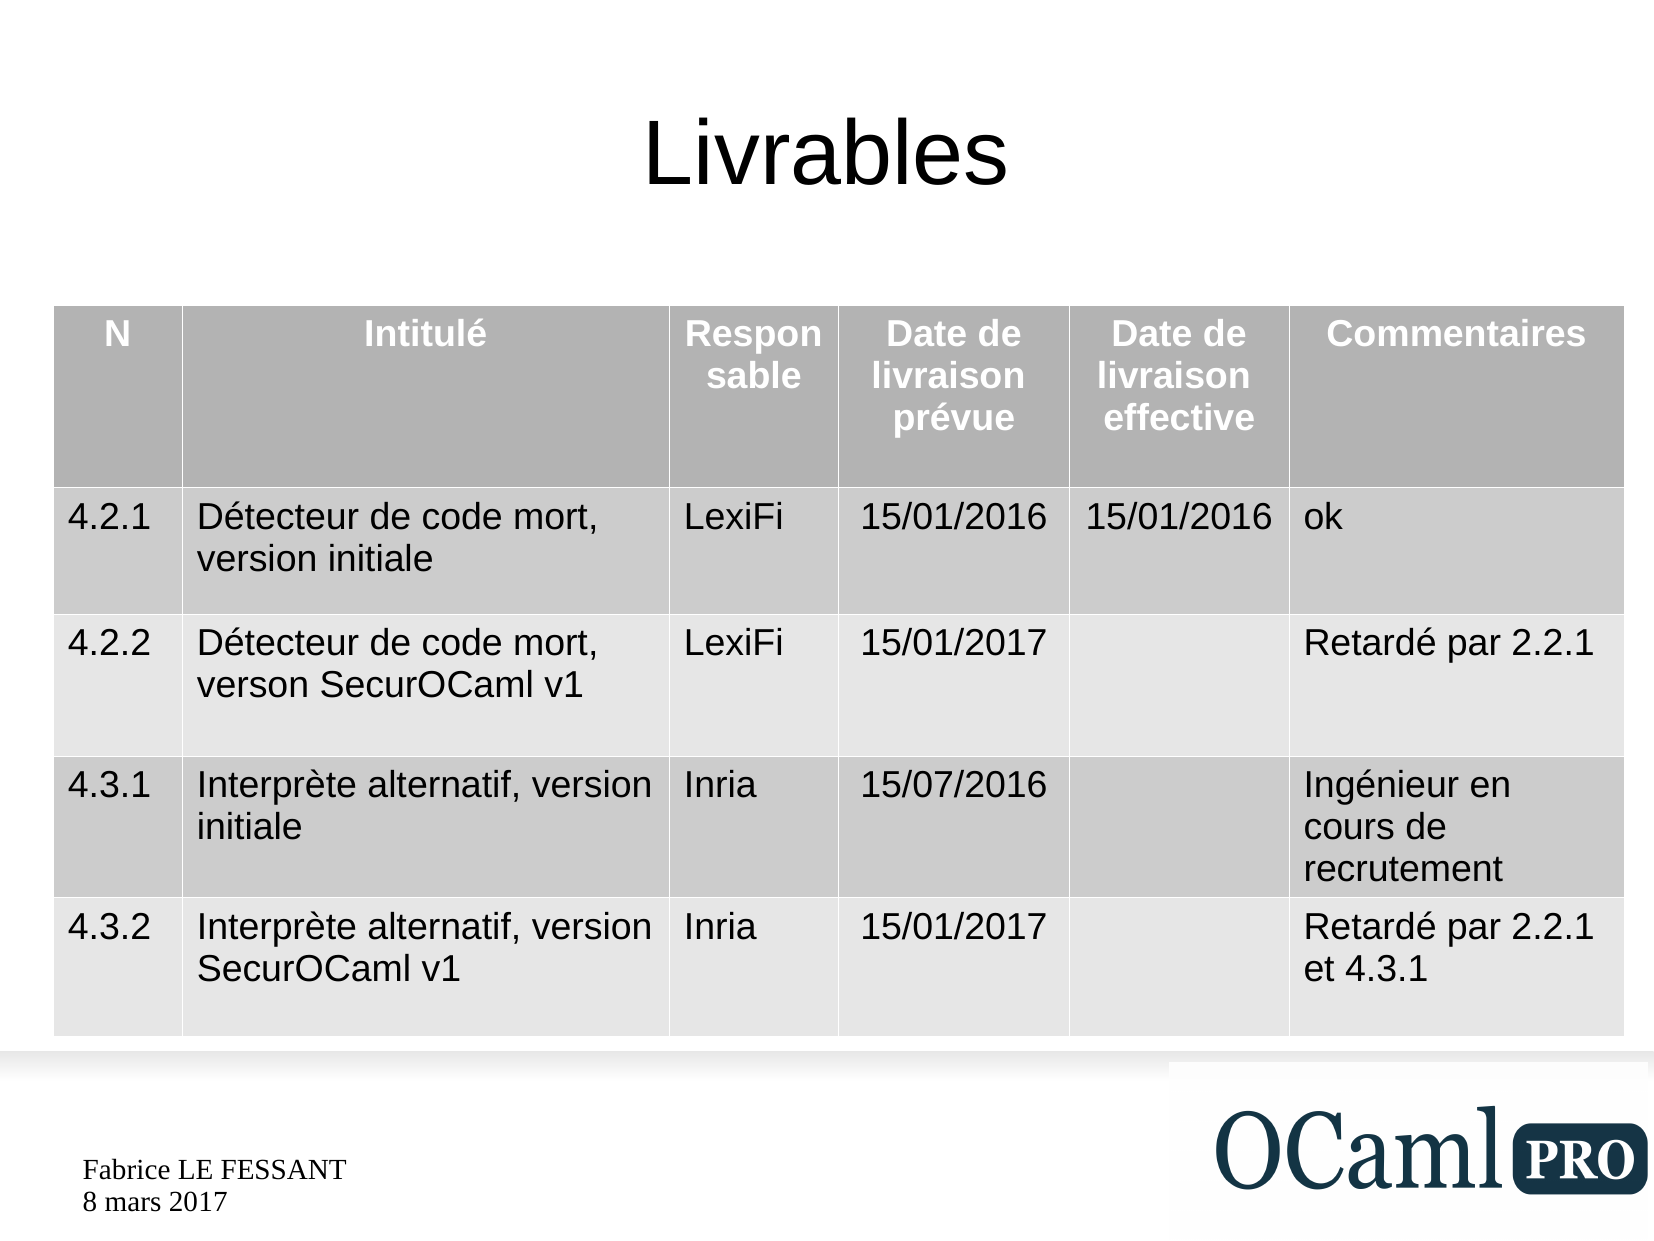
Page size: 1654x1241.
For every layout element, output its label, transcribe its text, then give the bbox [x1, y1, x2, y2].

table_cell Inria [670, 898, 838, 1036]
table_cell 4.3.1 [54, 757, 182, 897]
table_cell 15/01/2017 [839, 615, 1069, 756]
picture [1169, 1062, 1648, 1240]
table_cell Interprète alternatif, version SecurOCaml v1 [183, 898, 669, 1036]
table_header Date de livraison effective [1070, 306, 1289, 487]
table_cell [1070, 898, 1289, 1036]
table_cell Détecteur de code mort, verson SecurOCaml v1 [183, 615, 669, 756]
table_header Intitulé [183, 306, 669, 487]
table_cell 15/01/2016 [1070, 488, 1289, 614]
table_header Date de livraison prévue [839, 306, 1069, 487]
table_header Commentaires [1290, 306, 1624, 487]
table_cell [1070, 757, 1289, 897]
table_cell 4.3.2 [54, 898, 182, 1036]
table_cell 15/01/2016 [839, 488, 1069, 614]
table_cell LexiFi [670, 615, 838, 756]
table_cell 4.2.1 [54, 488, 182, 614]
table_cell Retardé par 2.2.1 et 4.3.1 [1290, 898, 1624, 1036]
table_cell Ingénieur en cours de recrutement [1290, 757, 1624, 897]
table_cell LexiFi [670, 488, 838, 614]
table_cell Interprète alternatif, version initiale [183, 757, 669, 897]
title Livrables [82, 49, 1571, 257]
table_cell 15/07/2016 [839, 757, 1069, 897]
table_header N [54, 306, 182, 487]
table_cell 4.2.2 [54, 615, 182, 756]
table_cell [1070, 615, 1289, 756]
table_header Responsable [670, 306, 838, 487]
table_cell Retardé par 2.2.1 [1290, 615, 1624, 756]
table_cell ok [1290, 488, 1624, 614]
table_cell Détecteur de code mort, version initiale [183, 488, 669, 614]
table_cell Inria [670, 757, 838, 897]
table_cell 15/01/2017 [839, 898, 1069, 1036]
